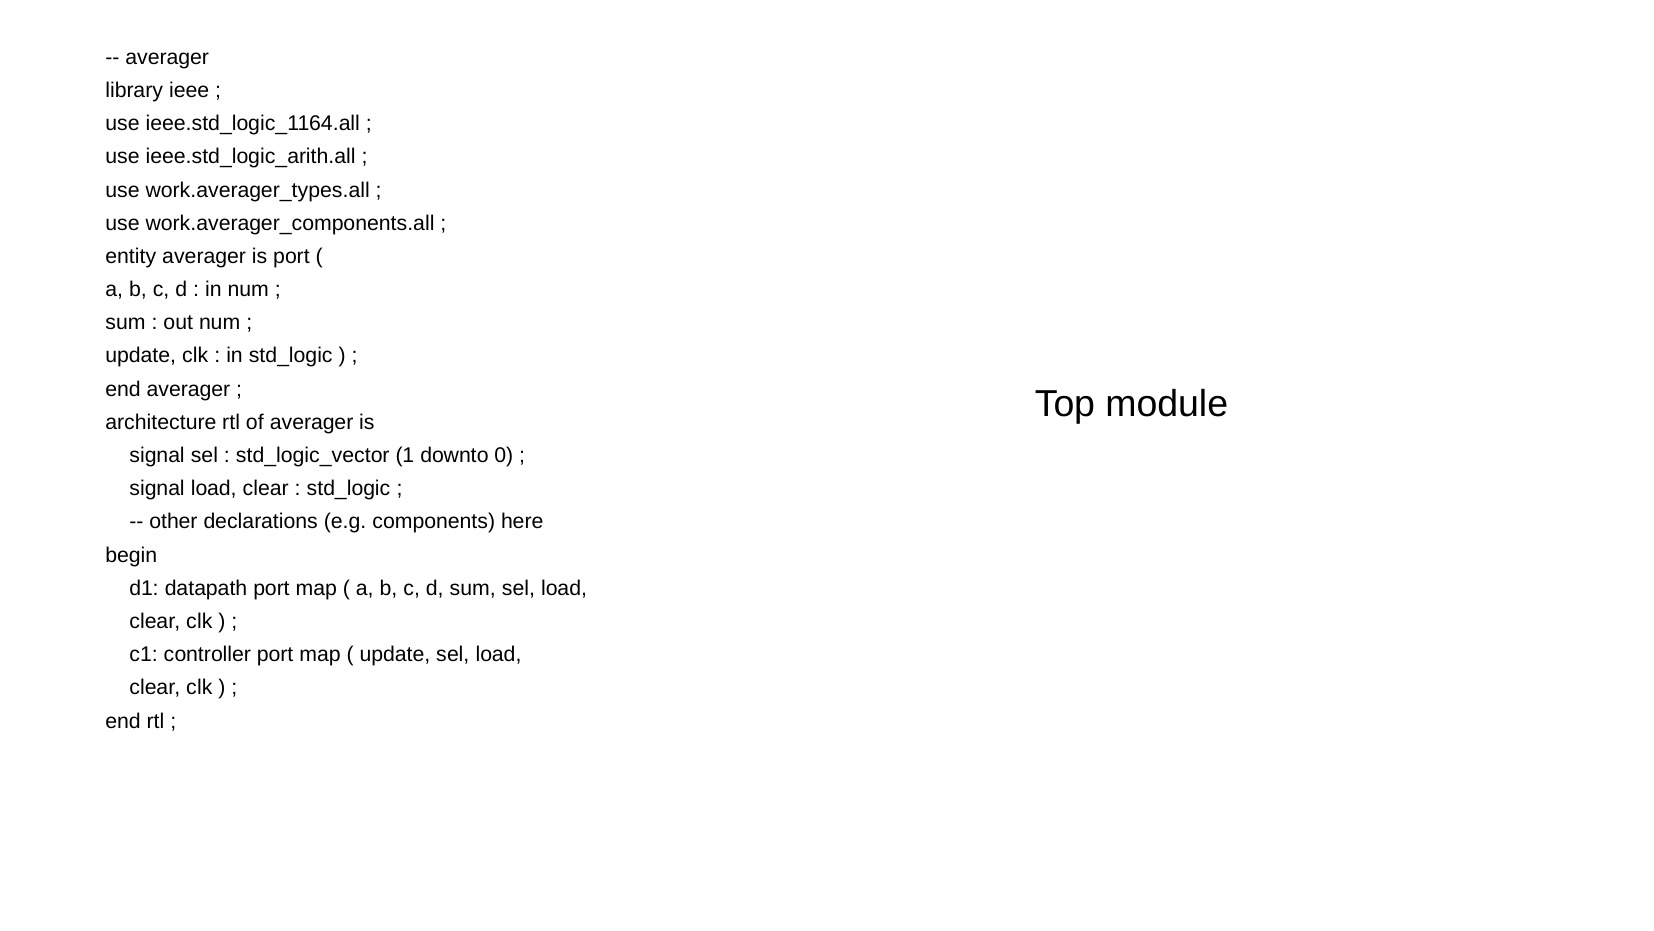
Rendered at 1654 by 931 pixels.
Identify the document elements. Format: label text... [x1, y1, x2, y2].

text_box Top module [1020, 375, 1243, 432]
list -- averager library ieee ; use ieee.std_logic_1164.all ; use ieee.std_logic_arith.all ; use work.averager_types.all ; use work.averager_components.all ; entity averager is port ( a, b, c, d : in num ; sum : out num ; update, clk : in std_logic ) ; end averager ; architecture rtl of averager is signal sel : std_logic_vector (1 downto 0) ; signal load, clear : std_logic ; -- other declarations (e.g. components) here begin d1: datapath port map ( a, b, c, d, sum, sel, load, clear, clk ) ; c1: controller port map ( update, sel, load, clear, clk ) ; end rtl ; [82, 45, 796, 758]
